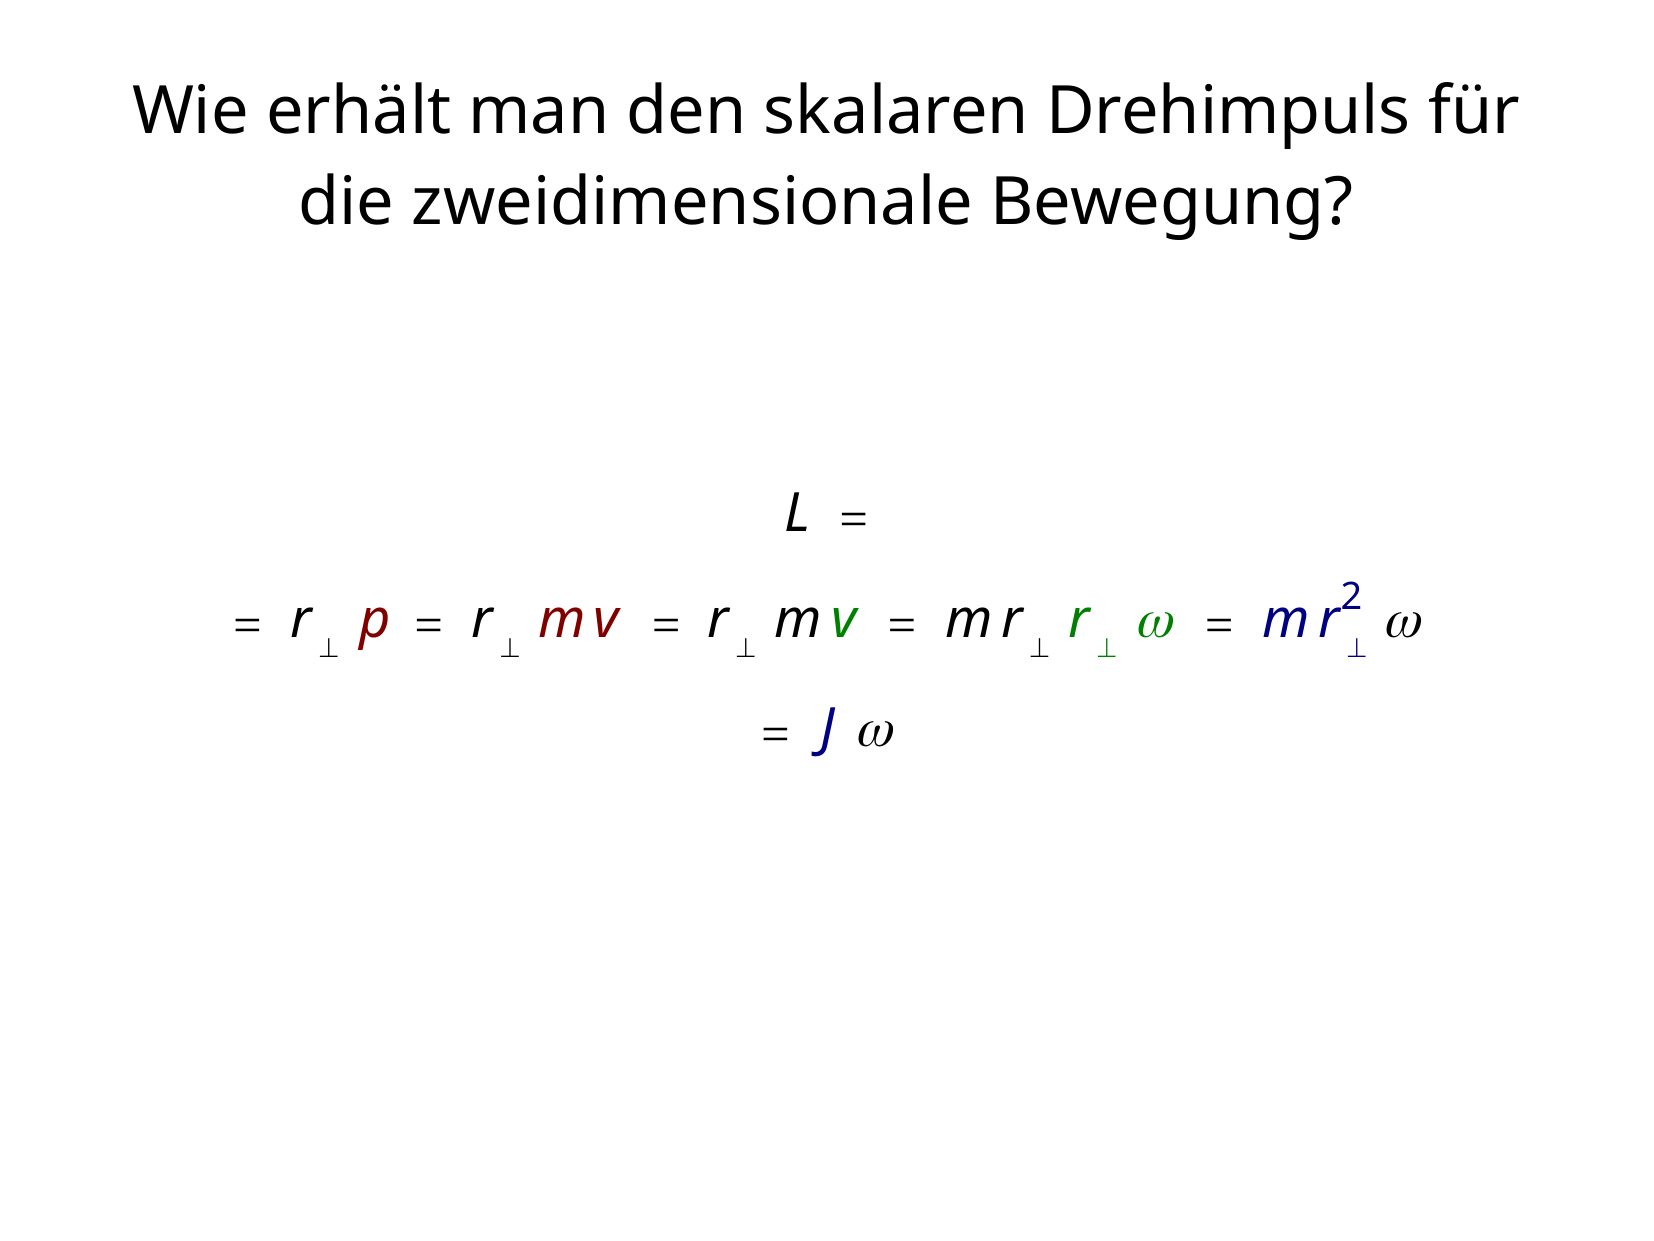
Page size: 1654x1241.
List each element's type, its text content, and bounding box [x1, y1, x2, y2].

title Wie erhält man den skalaren Drehimpuls für die zweidimensionale Bewegung? [82, 49, 1571, 257]
chart [220, 479, 1434, 761]
